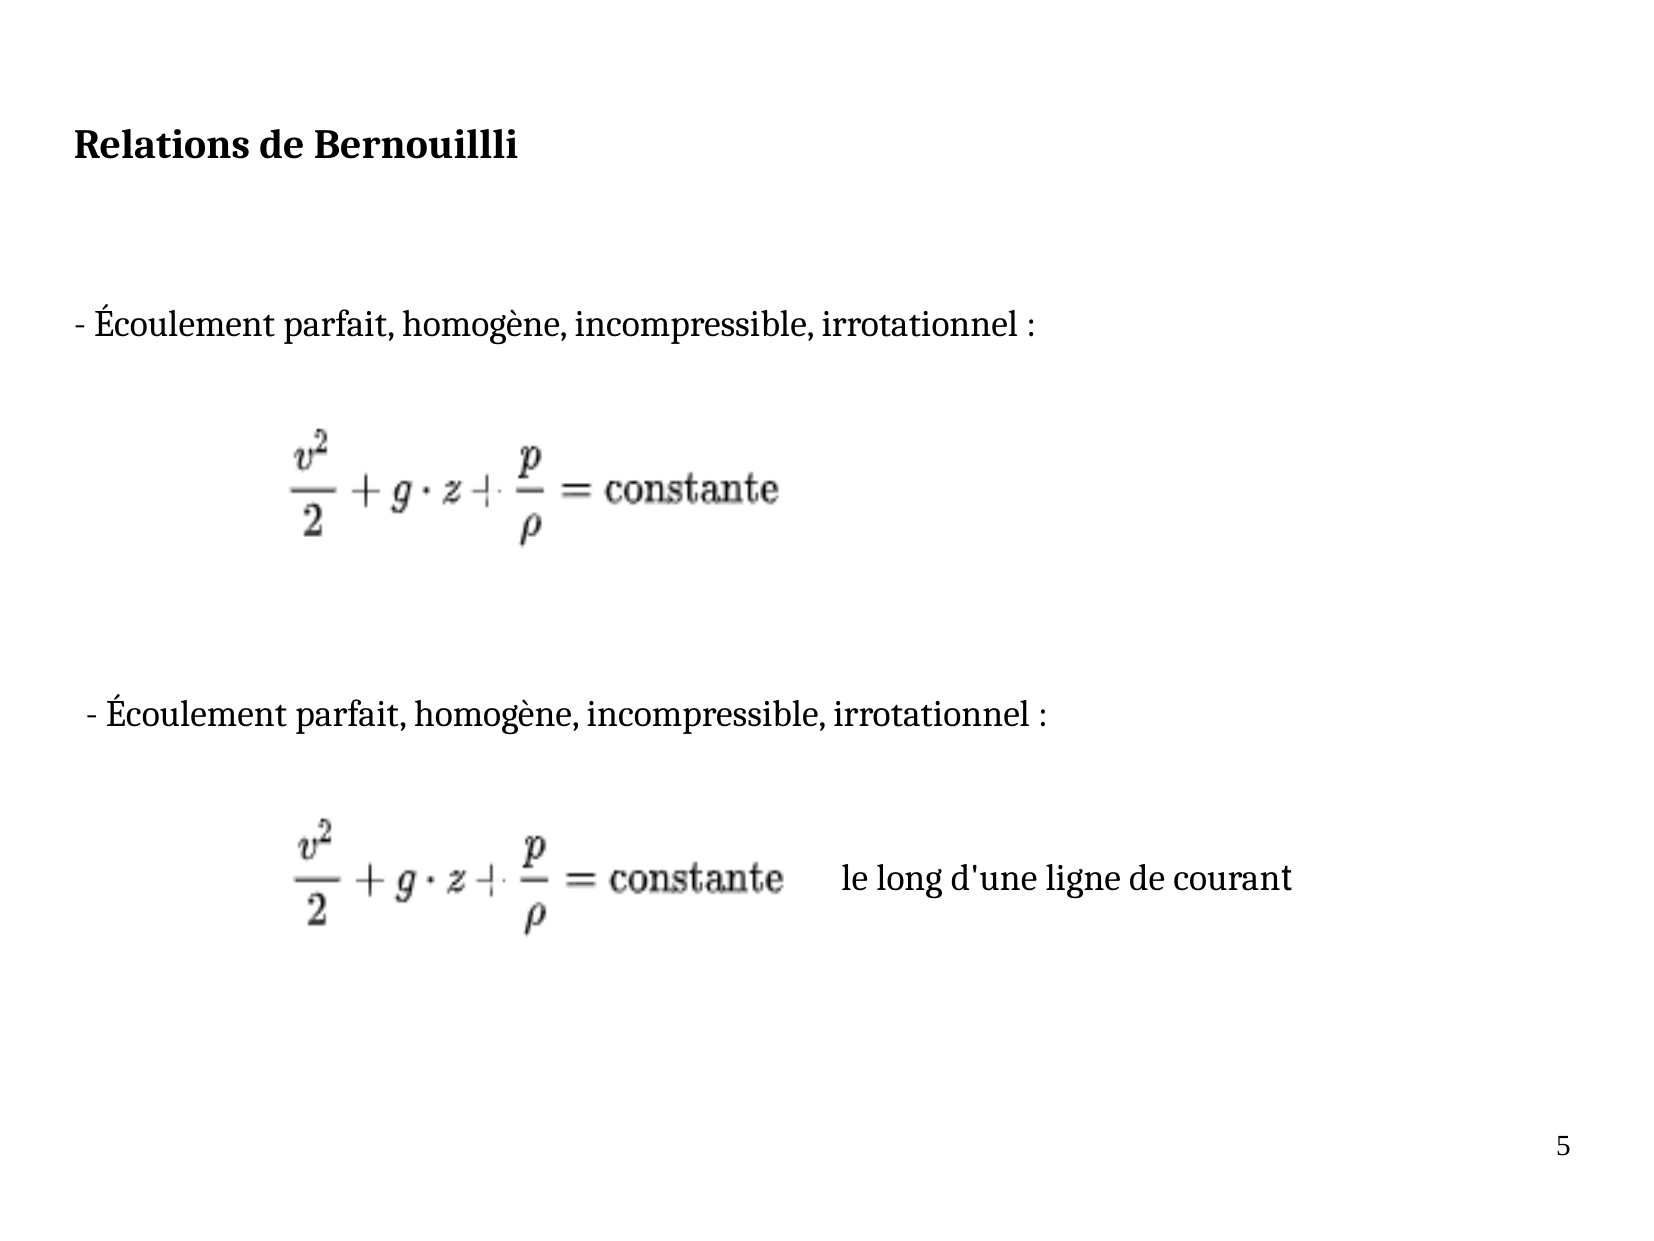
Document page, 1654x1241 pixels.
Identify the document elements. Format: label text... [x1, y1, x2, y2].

text_box - Écoulement parfait, homogène, incompressible, irrotationnel : [70, 684, 1112, 744]
text_box le long d'une ligne de courant [826, 848, 1359, 1040]
text_box - Écoulement parfait, homogène, incompressible, irrotationnel : [59, 295, 1146, 575]
picture [271, 791, 832, 953]
picture [267, 401, 827, 563]
text_box Relations de Bernouillli [59, 113, 957, 178]
